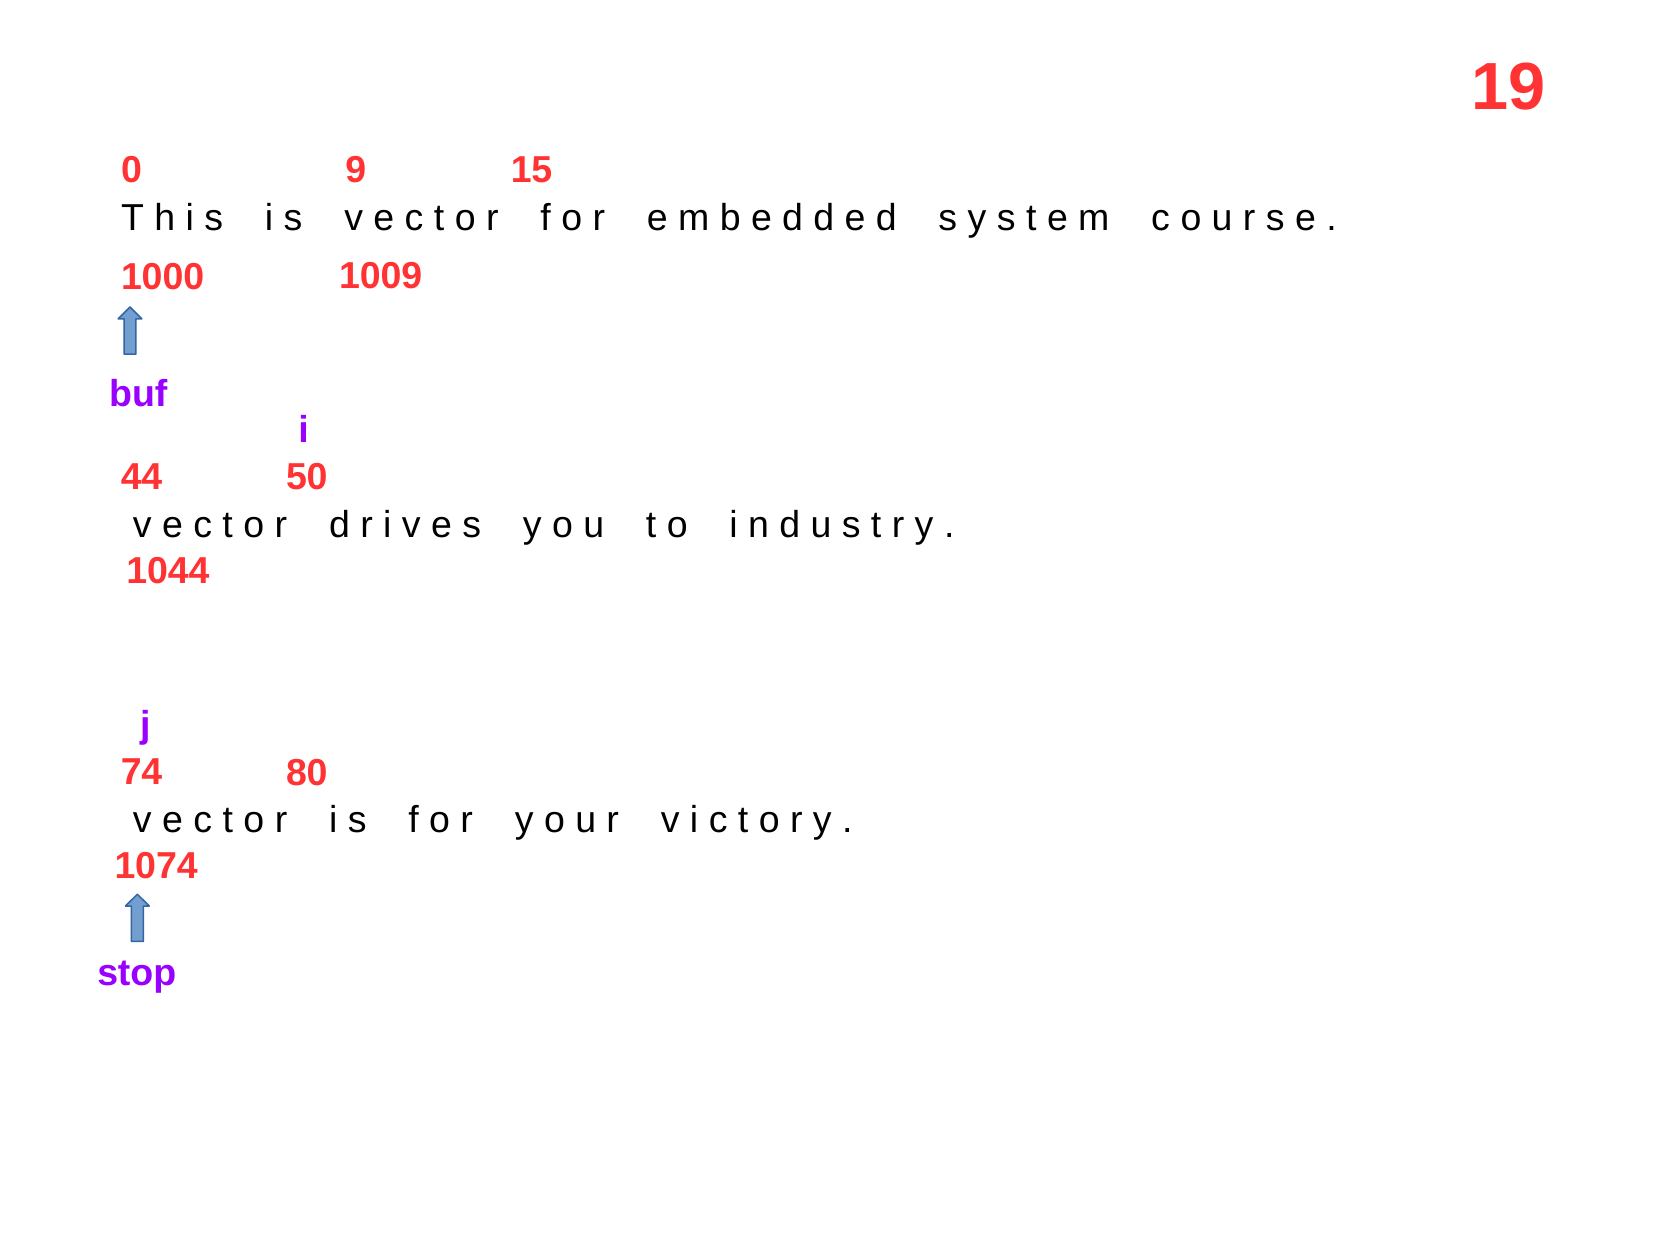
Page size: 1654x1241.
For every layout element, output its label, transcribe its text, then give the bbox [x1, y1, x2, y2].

text_box 0 [106, 141, 157, 202]
text_box T h i s i s v e c t o r f o r e m b e d d e d s y s t e m c o u r s e . [106, 188, 1354, 249]
text_box 9 [330, 141, 381, 202]
text_box 1044 [111, 542, 225, 603]
text_box j [125, 696, 166, 757]
text_box stop [82, 943, 210, 1004]
text_box v e c t o r d r i v e s y o u t o i n d u s t r y . [118, 496, 972, 557]
text_box 19 [1456, 42, 1561, 138]
text_box 1009 [324, 247, 438, 308]
text_box 1000 [106, 248, 219, 309]
text_box i [283, 401, 324, 462]
text_box 15 [496, 141, 568, 202]
text_box v e c t o r i s f o r y o u r v i c t o r y . [118, 791, 869, 852]
text_box [125, 894, 150, 942]
text_box 80 [271, 744, 343, 804]
text_box 50 [271, 448, 343, 509]
text_box buf [94, 365, 183, 426]
text_box 1074 [99, 837, 213, 898]
text_box 74 [106, 743, 178, 804]
text_box 44 [106, 448, 178, 509]
text_box [118, 307, 142, 355]
